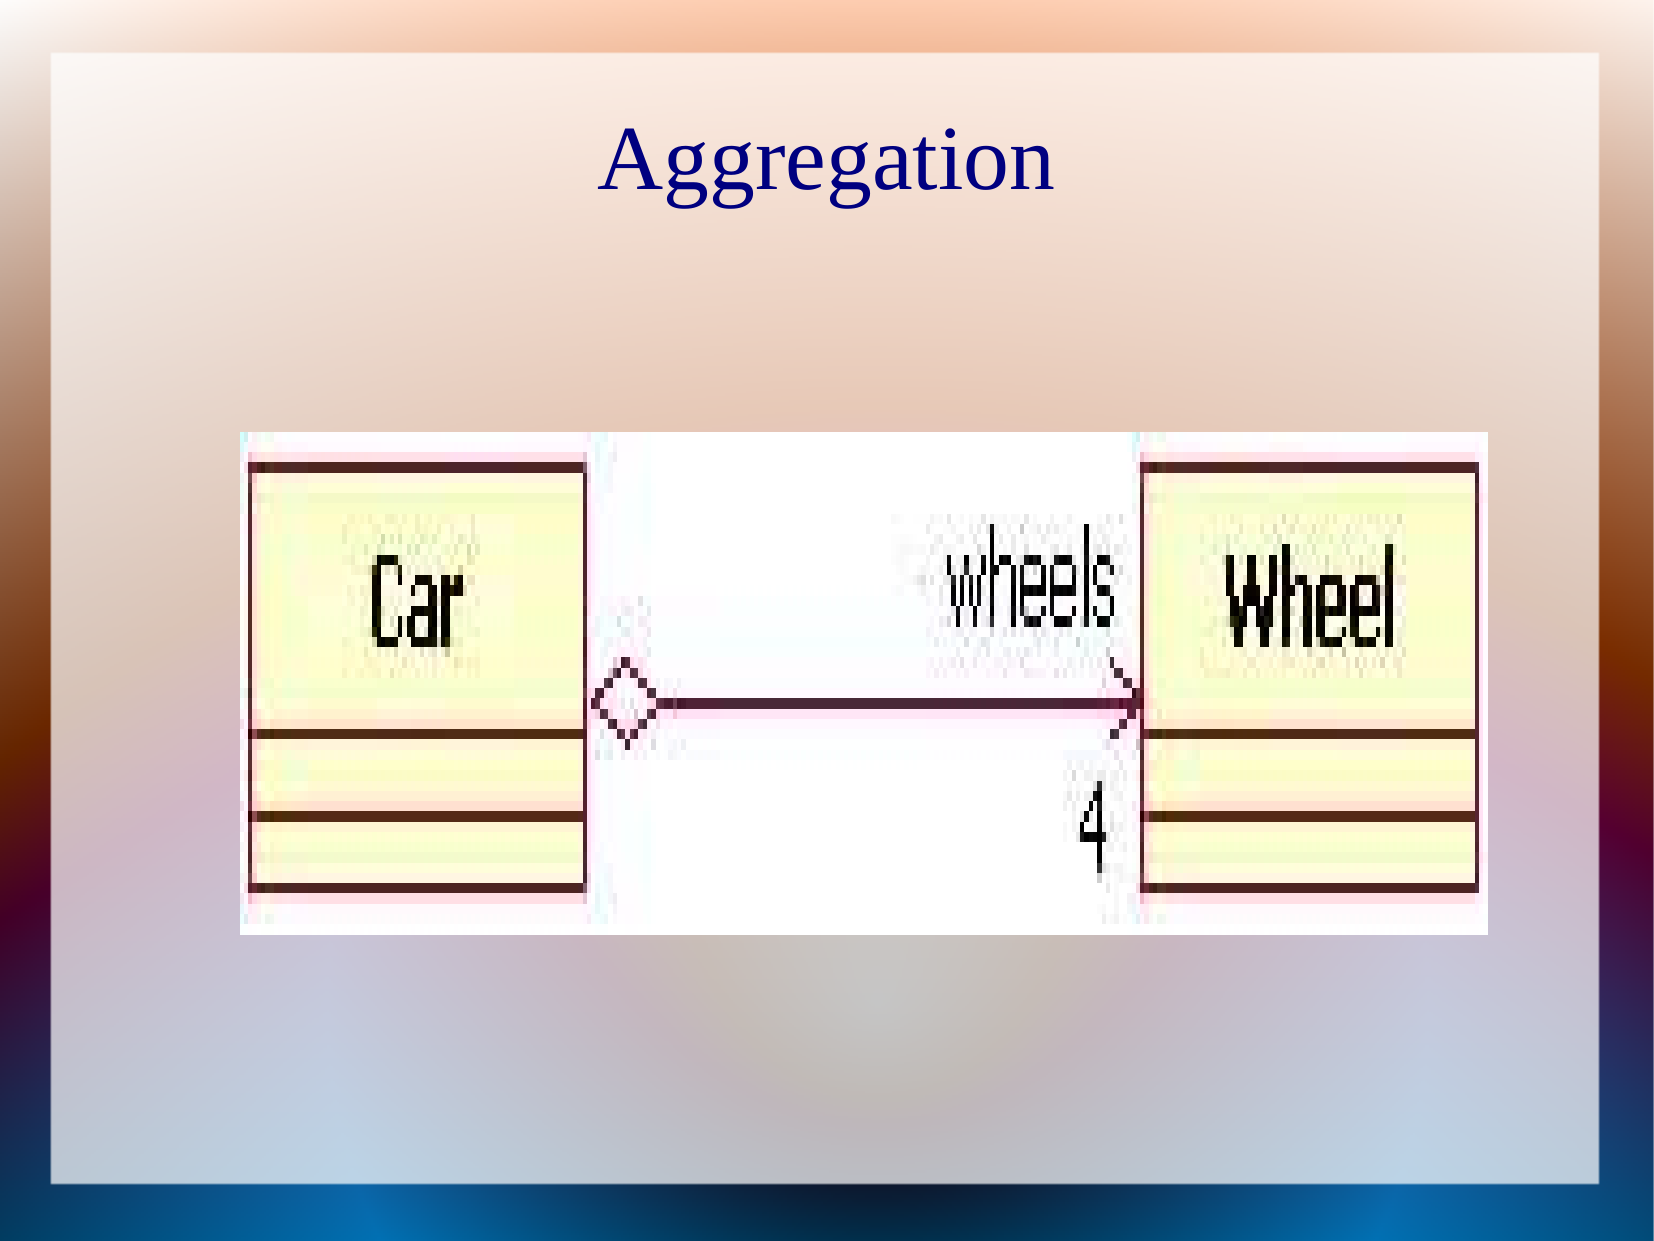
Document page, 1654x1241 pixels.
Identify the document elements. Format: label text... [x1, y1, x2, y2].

picture [0, 0, 1654, 1241]
title Aggregation [82, 55, 1571, 263]
